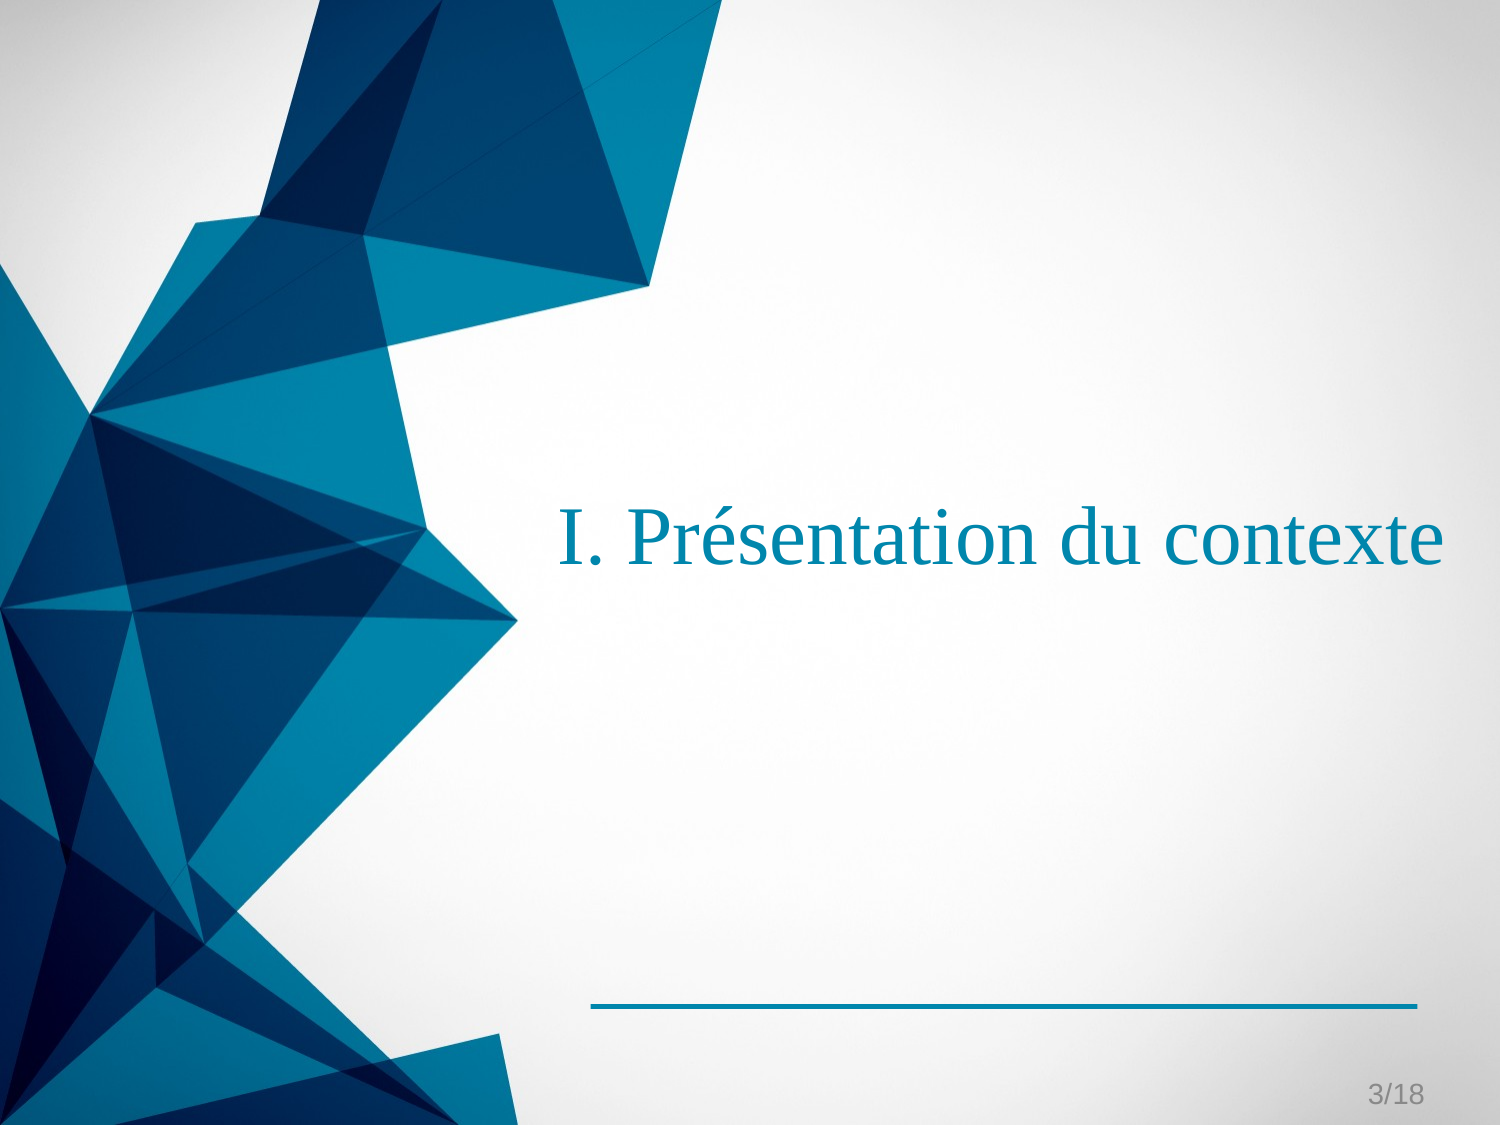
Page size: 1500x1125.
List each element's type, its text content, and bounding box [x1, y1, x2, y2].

picture [0, 0, 1500, 1125]
title I. Présentation du contexte [301, 442, 1447, 631]
